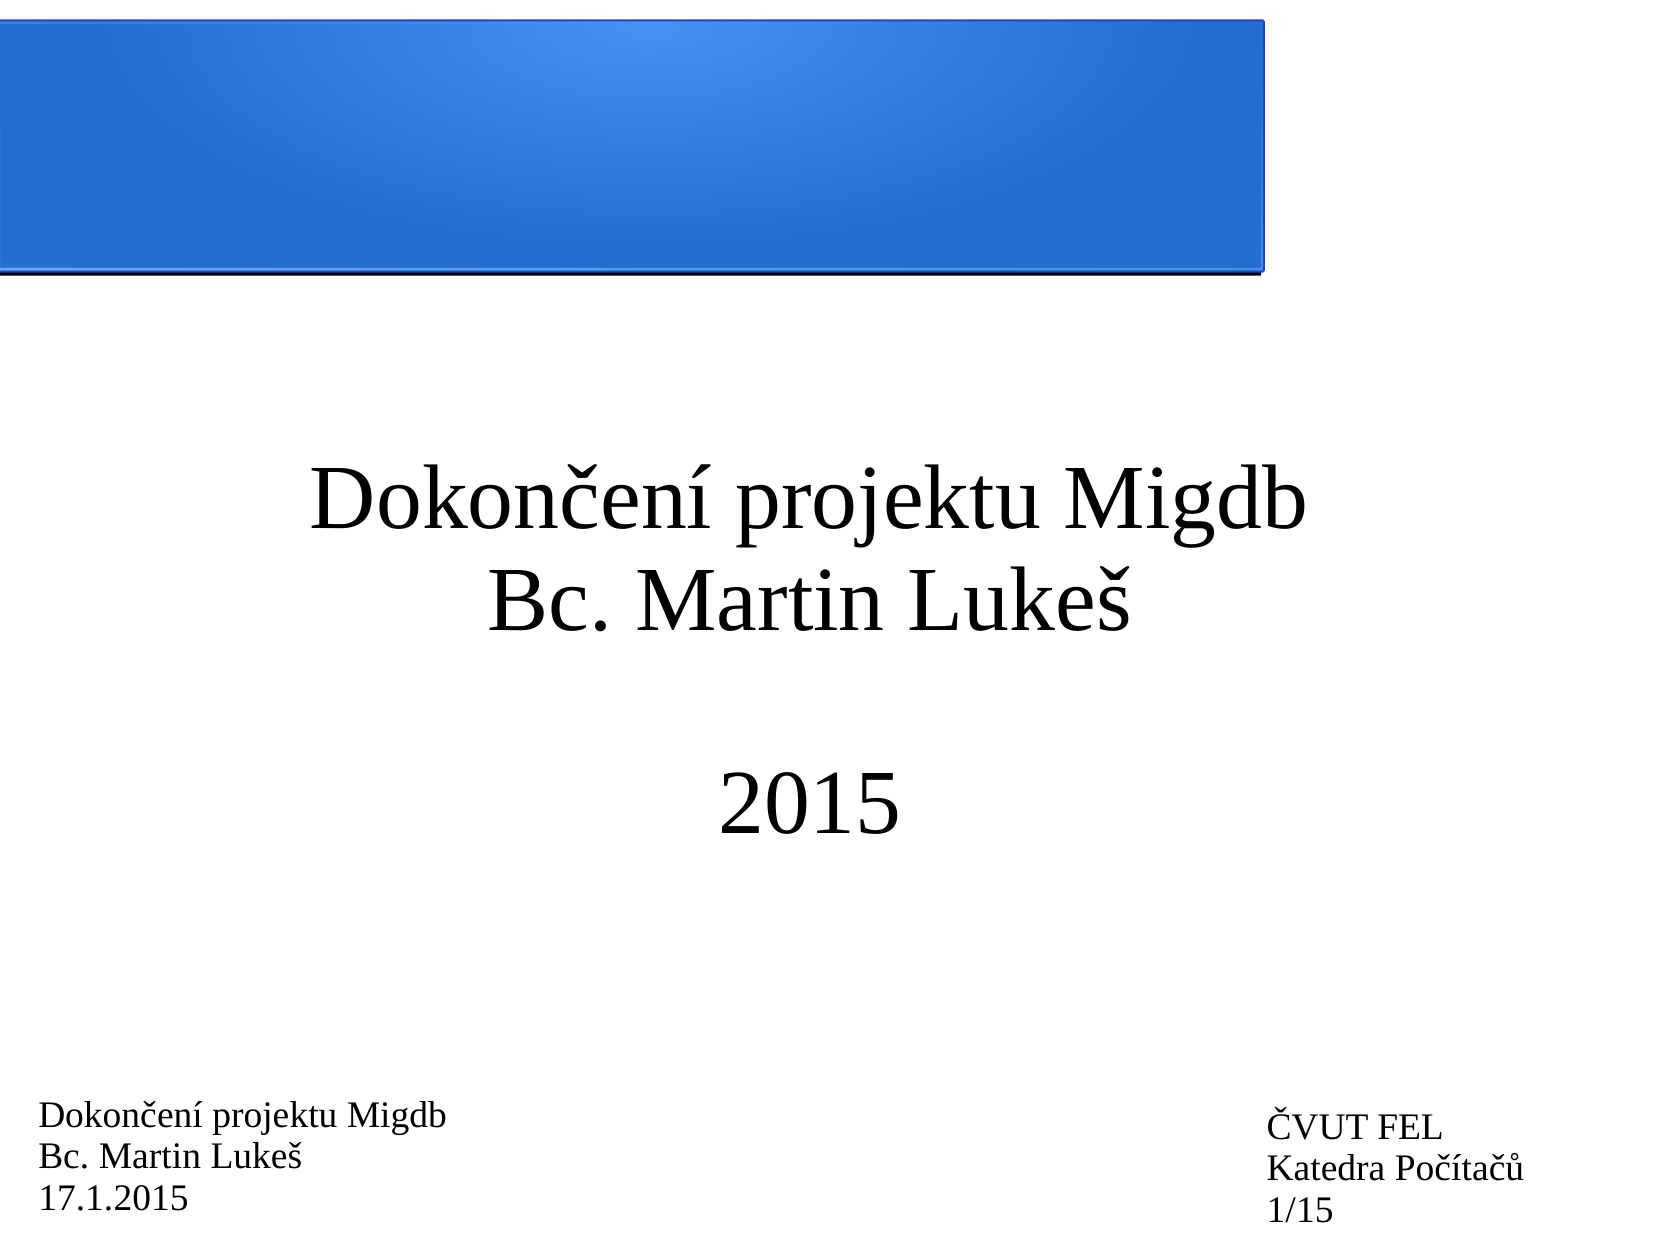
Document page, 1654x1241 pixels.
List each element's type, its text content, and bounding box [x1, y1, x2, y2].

text_box Dokončení projektu Migdb Bc. Martin Lukeš 17.1.2015 [23, 1086, 1285, 1226]
subtitle Dokončení projektu Migdb Bc. Martin Lukeš 2015 [82, 290, 1538, 1010]
text_box ČVUT FEL Katedra Počítačů <number>/15 [1251, 1098, 1639, 1238]
